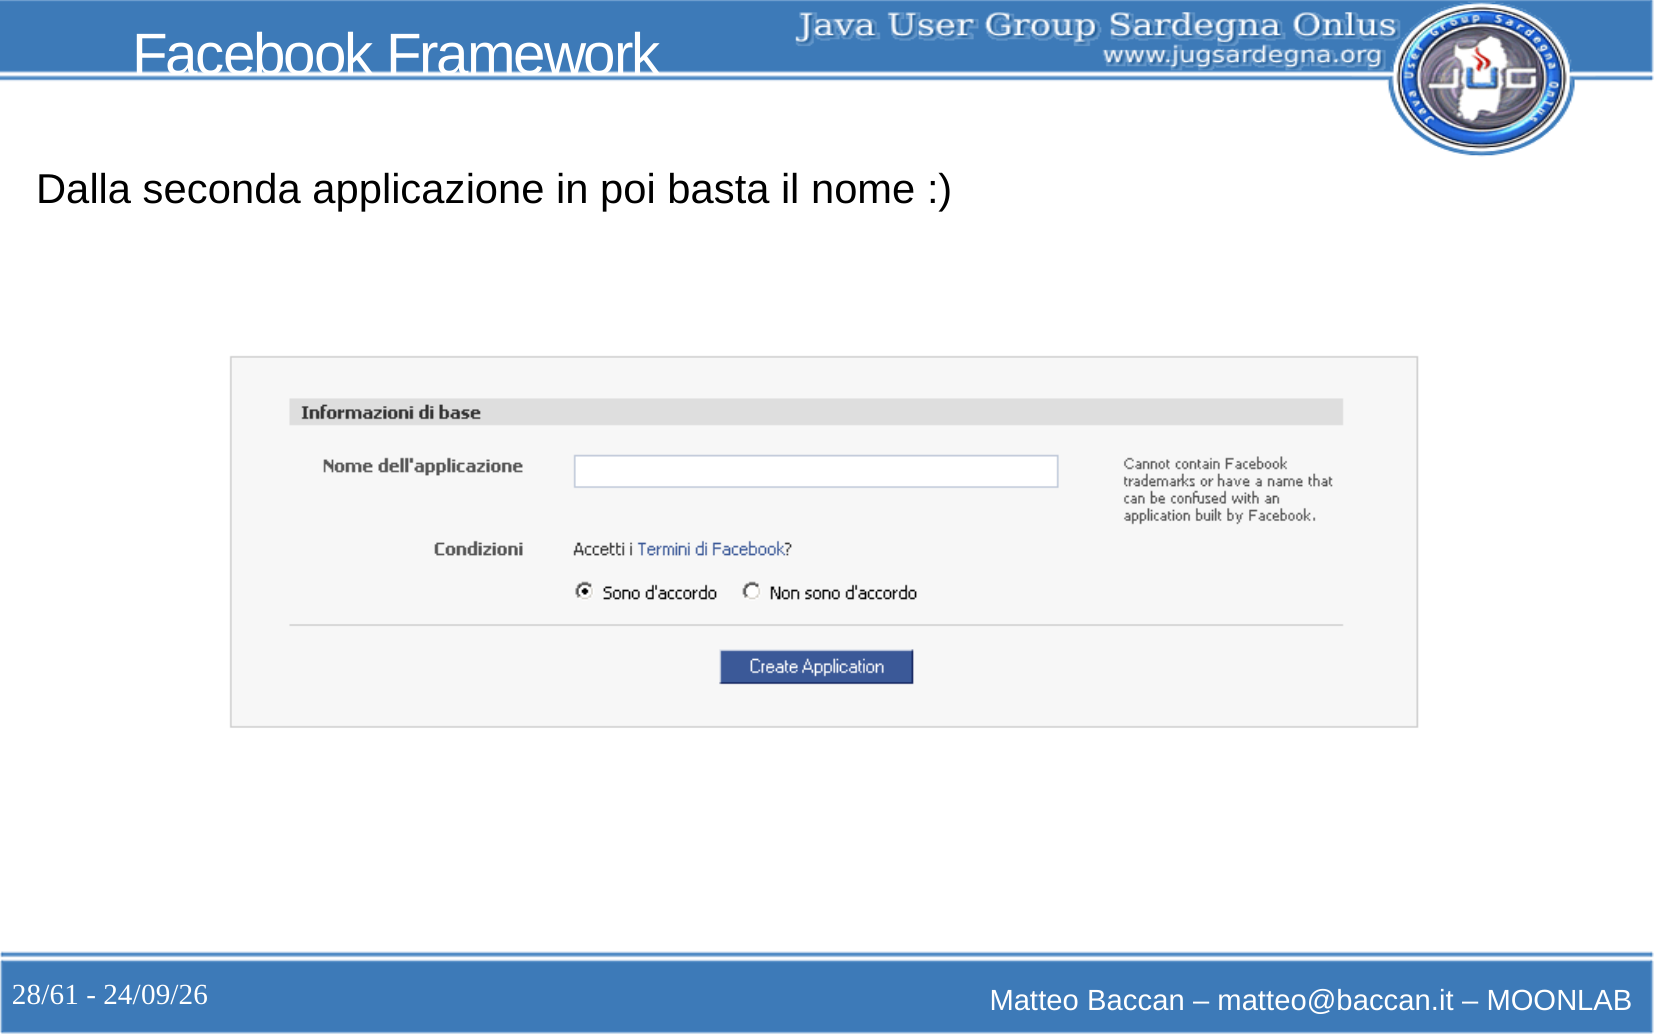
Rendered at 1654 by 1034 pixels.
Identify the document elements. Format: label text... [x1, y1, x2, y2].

text_box Dalla seconda applicazione in poi basta il nome :) [21, 158, 1610, 275]
picture [0, 0, 1654, 1034]
title Facebook Framework [132, 5, 1609, 103]
